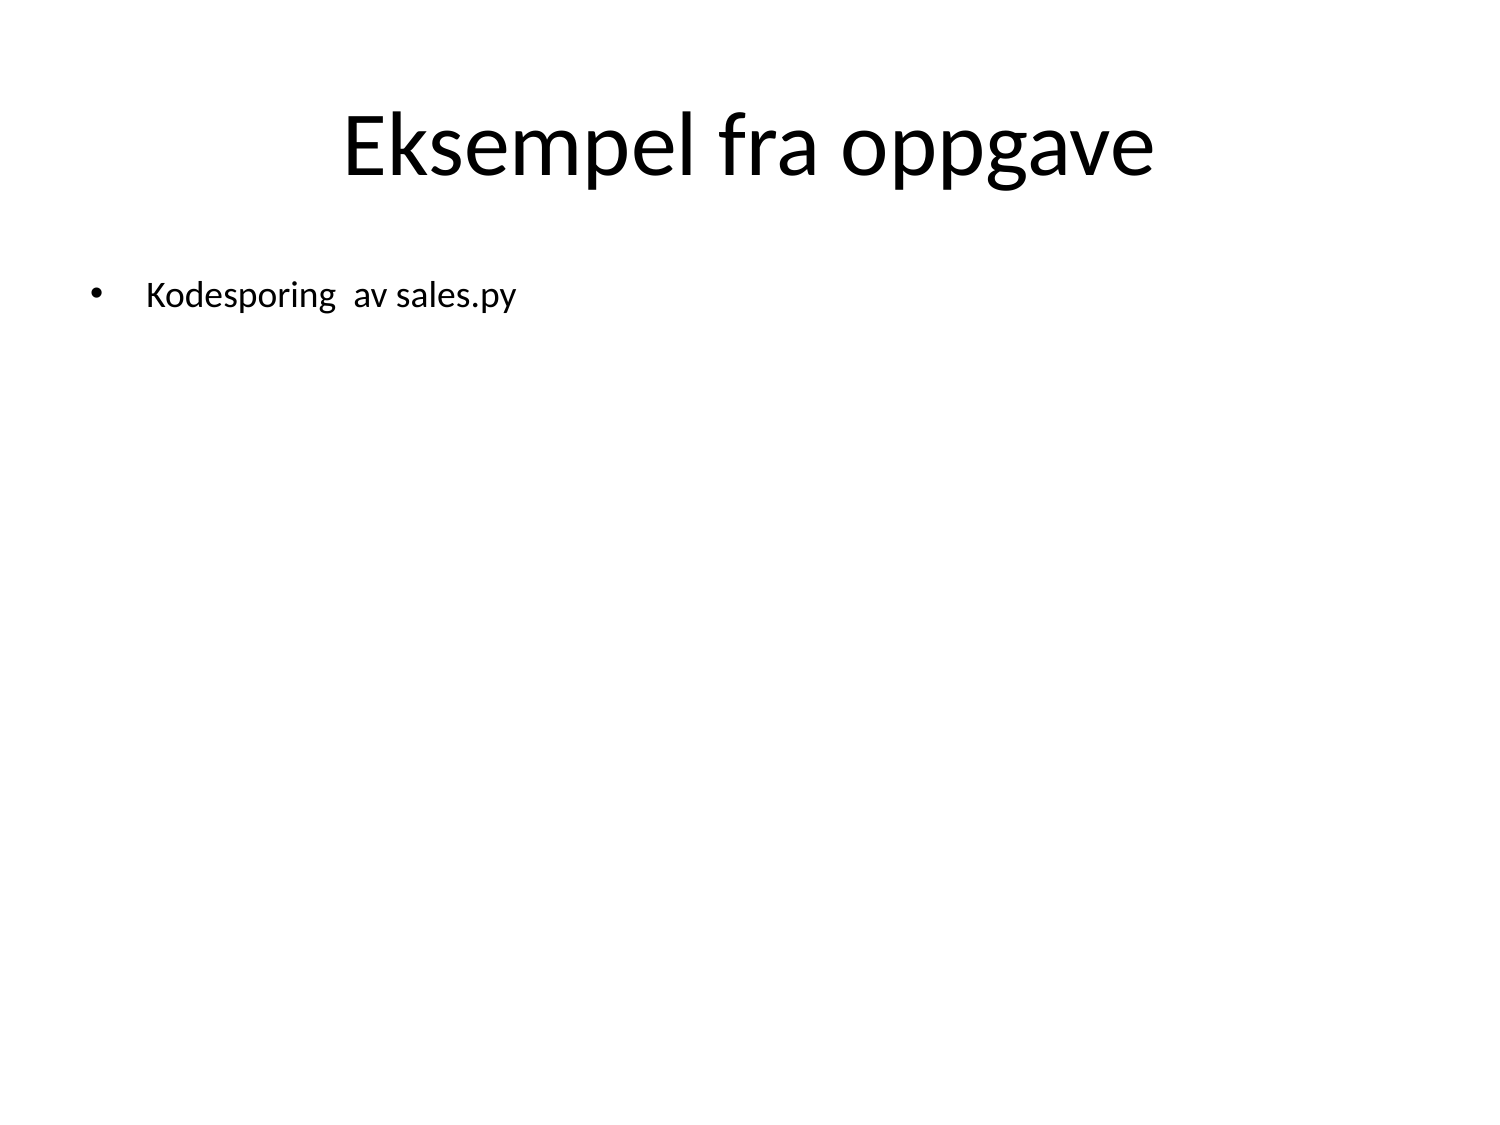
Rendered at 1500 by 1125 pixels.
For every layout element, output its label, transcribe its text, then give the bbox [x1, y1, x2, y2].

title Eksempel fra oppgave [75, 45, 1425, 233]
list Kodesporing av sales.py [75, 262, 1425, 1005]
